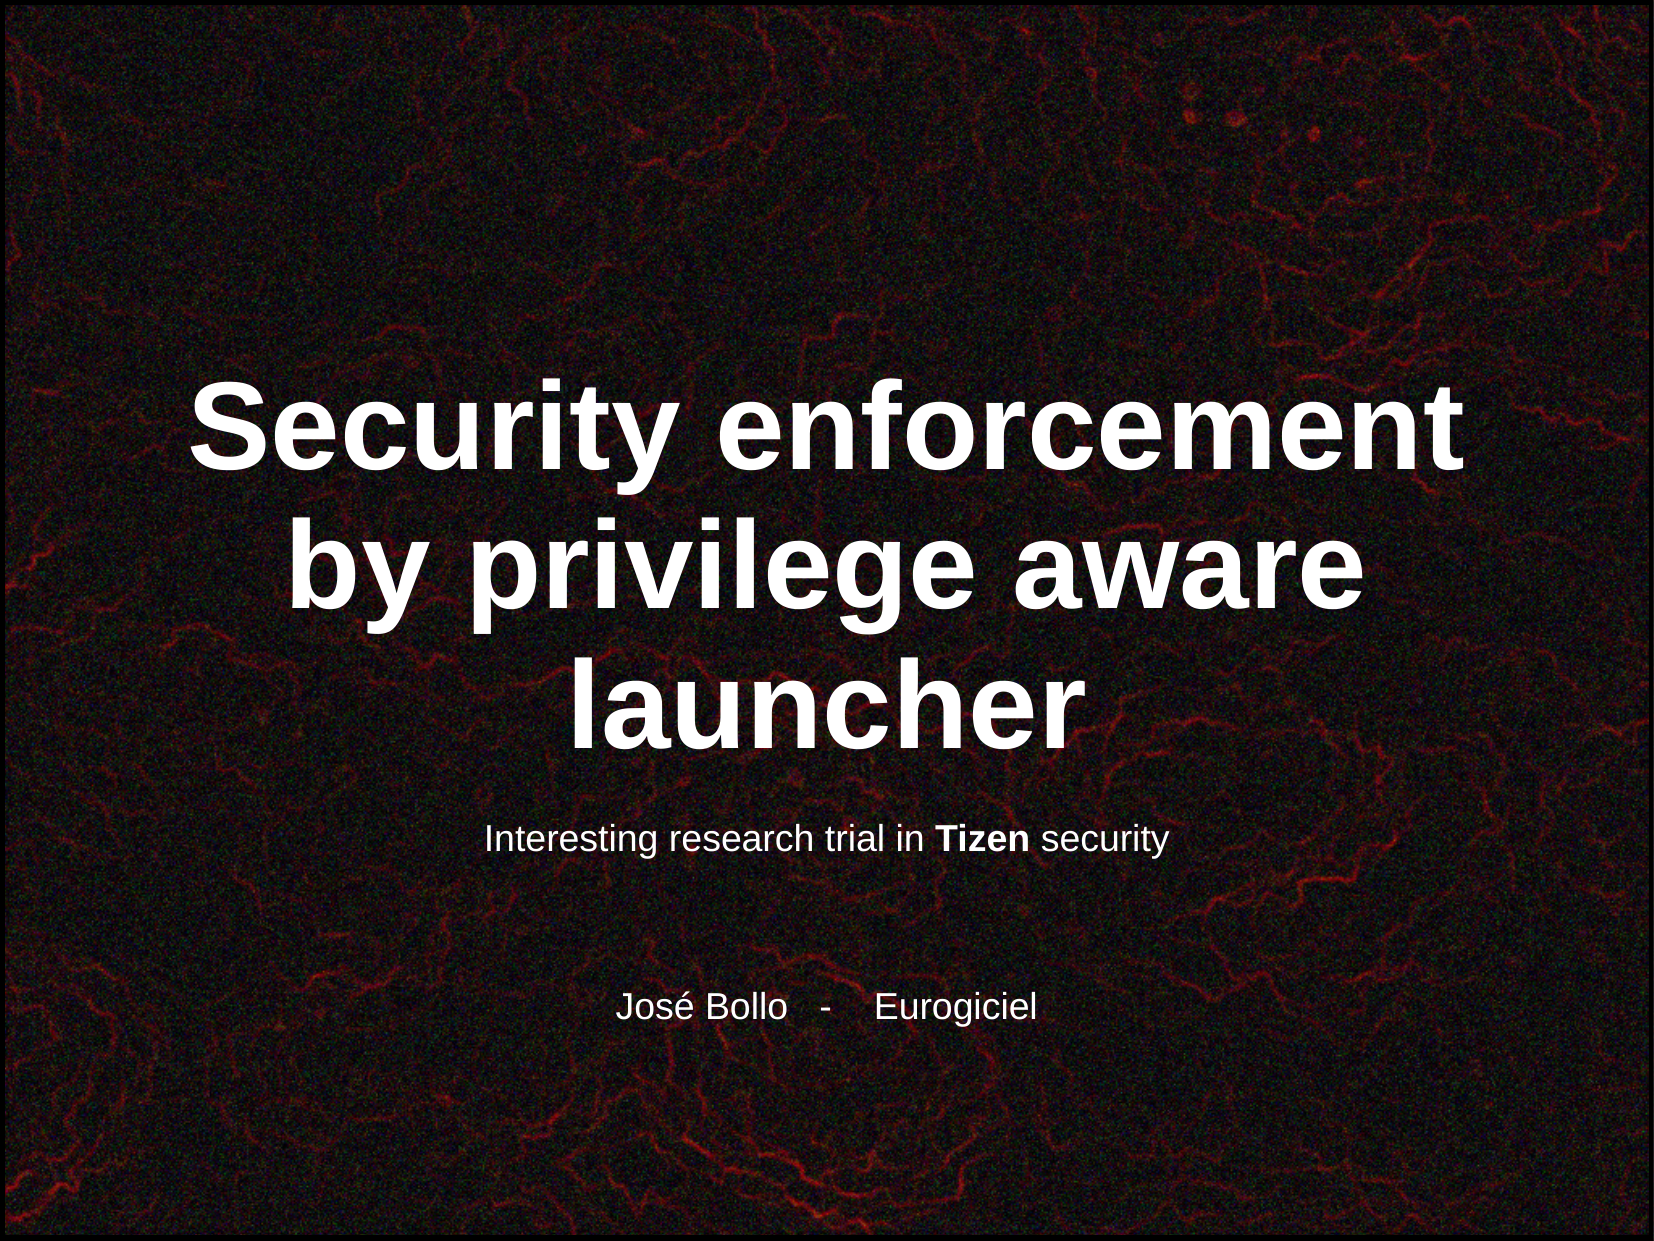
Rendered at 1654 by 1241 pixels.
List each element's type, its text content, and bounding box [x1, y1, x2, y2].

text_box Security enforcement by privilege aware launcher Interesting research trial in Tizen security José Bollo - Eurogiciel [82, 348, 1571, 1035]
picture [5, 5, 1649, 1235]
